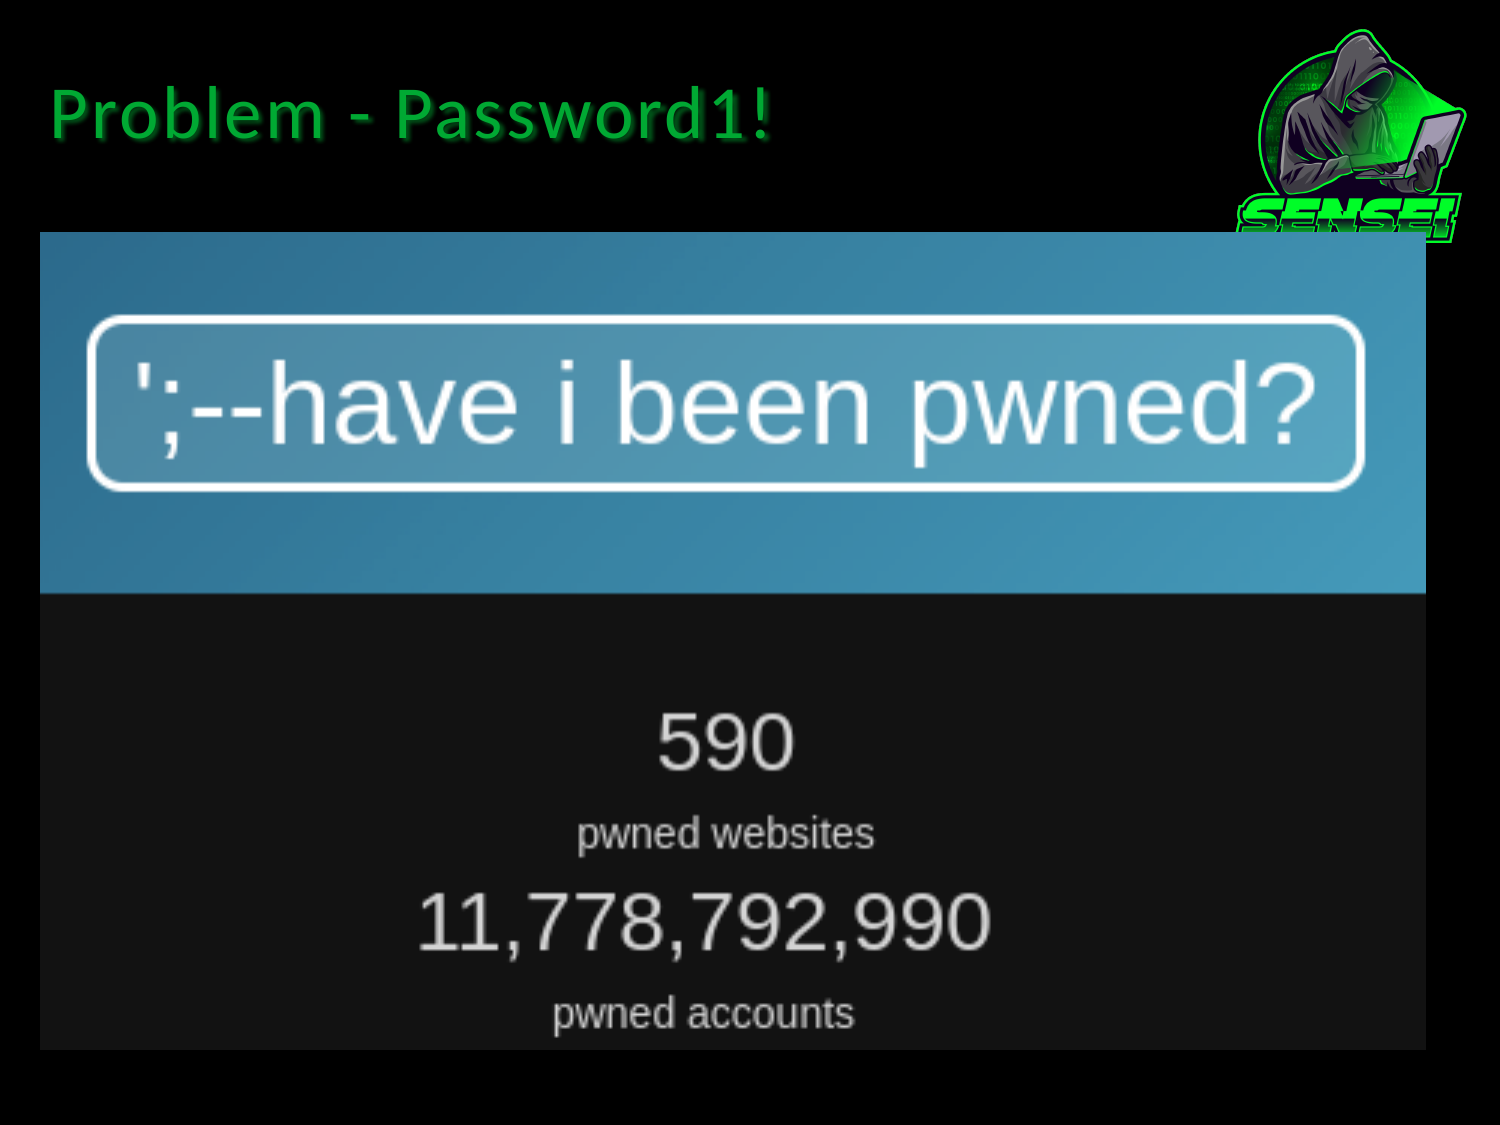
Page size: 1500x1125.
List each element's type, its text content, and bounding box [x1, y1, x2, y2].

picture [40, 29, 1495, 1051]
text_box Problem - Password1! [14, 14, 931, 225]
